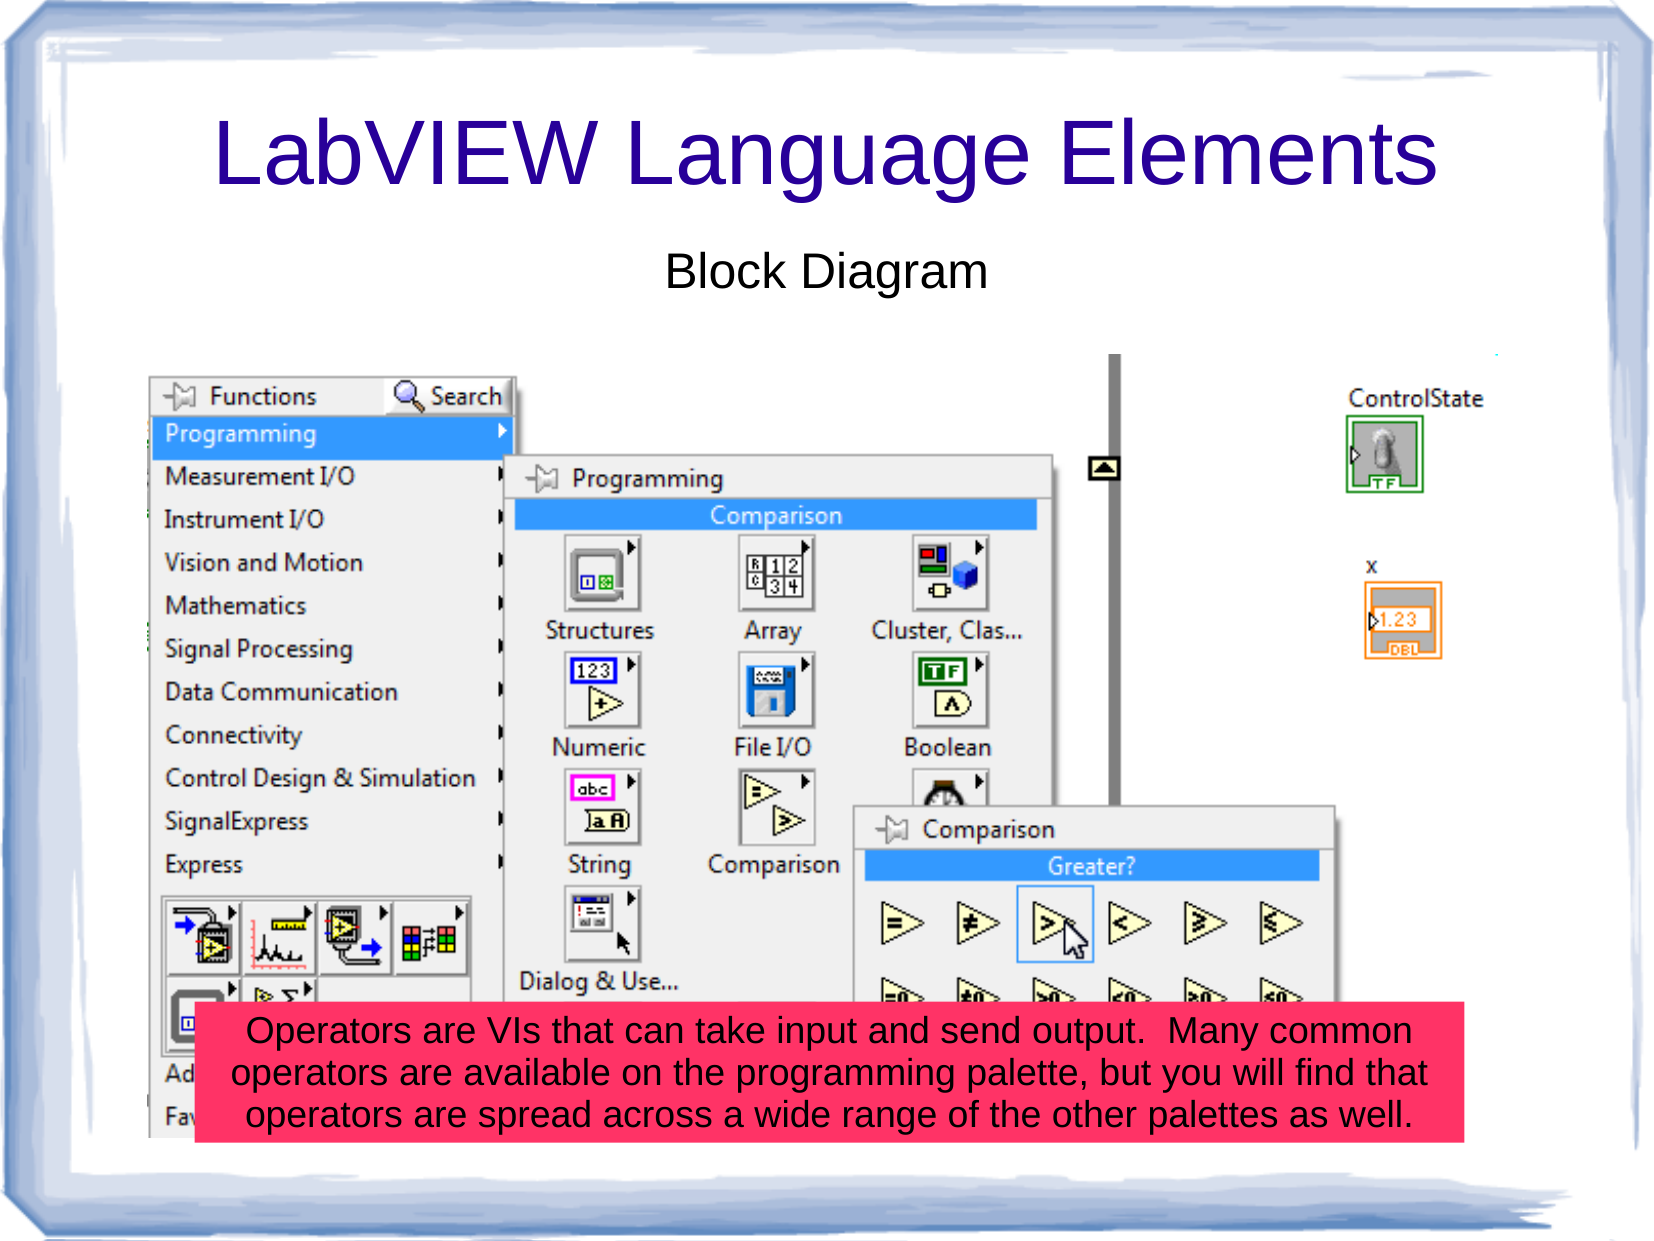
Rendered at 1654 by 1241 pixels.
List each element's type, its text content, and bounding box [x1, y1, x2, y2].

text_box Operators are VIs that can take input and send output. Many common operators are available on the programming palette, but you will find that operators are spread across a wide range of the other palettes as well. [194, 1001, 1465, 1143]
text_box Block Diagram [413, 236, 1241, 307]
title LabVIEW Language Elements [82, 56, 1571, 250]
picture [0, 0, 1654, 1241]
